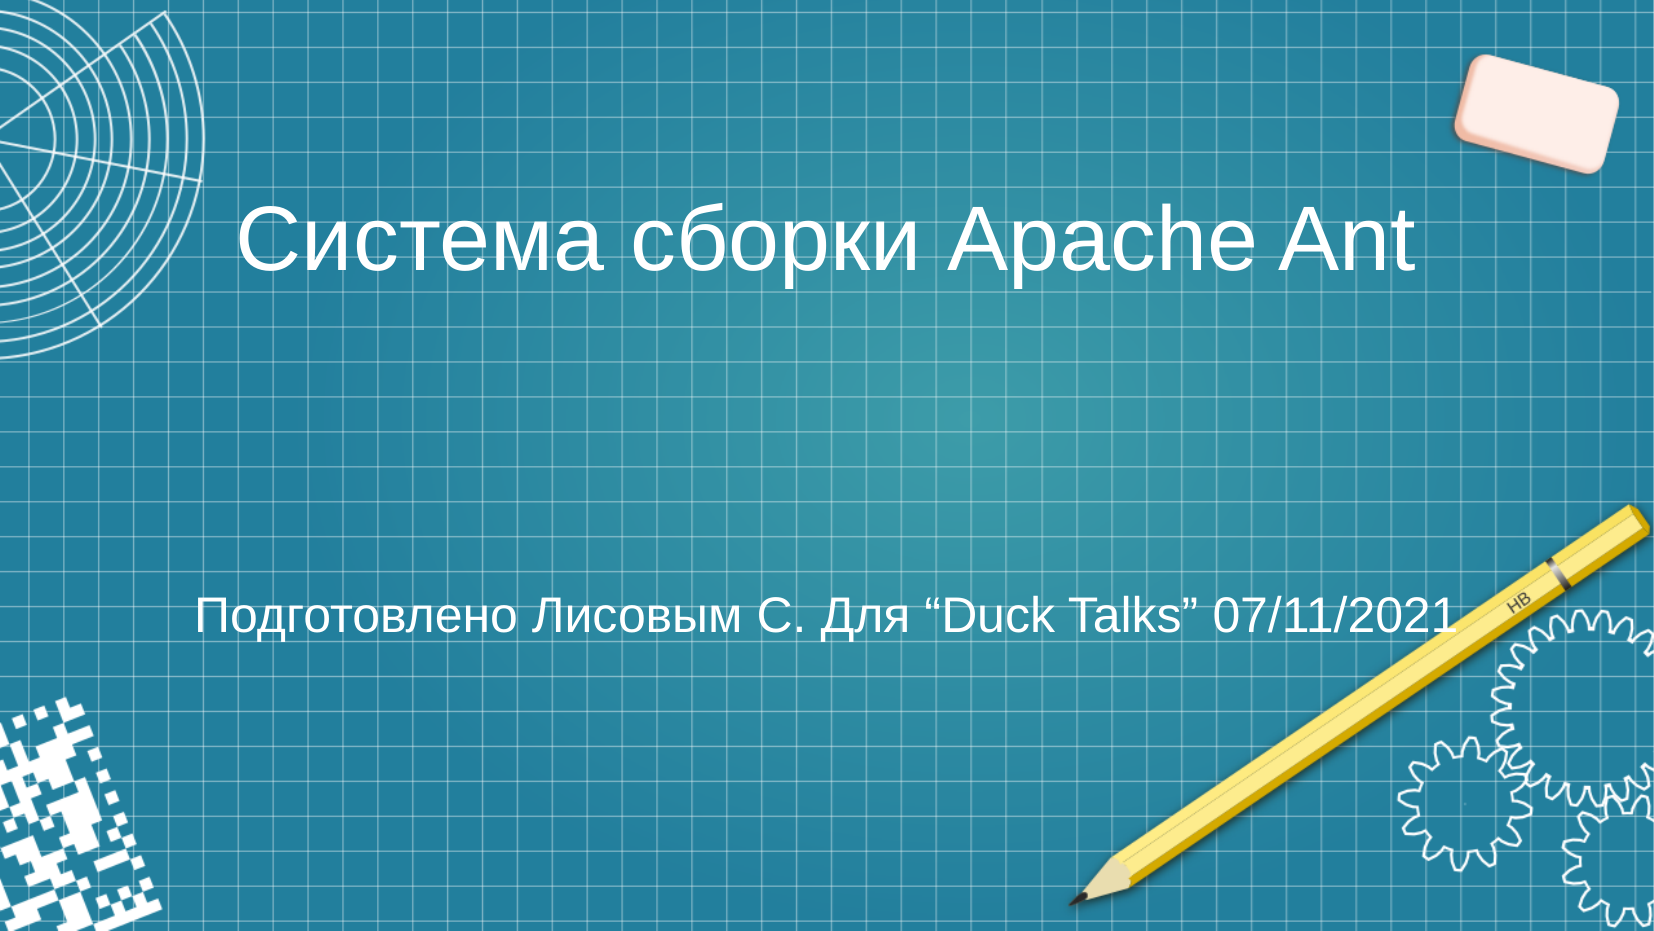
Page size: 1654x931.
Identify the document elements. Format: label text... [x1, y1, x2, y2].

title Система сборки Apache Ant [82, 132, 1571, 346]
subtitle Подготовлено Лисовым С. Для “Duck Talks” 07/11/2021 [82, 389, 1571, 842]
picture [0, 0, 1654, 931]
